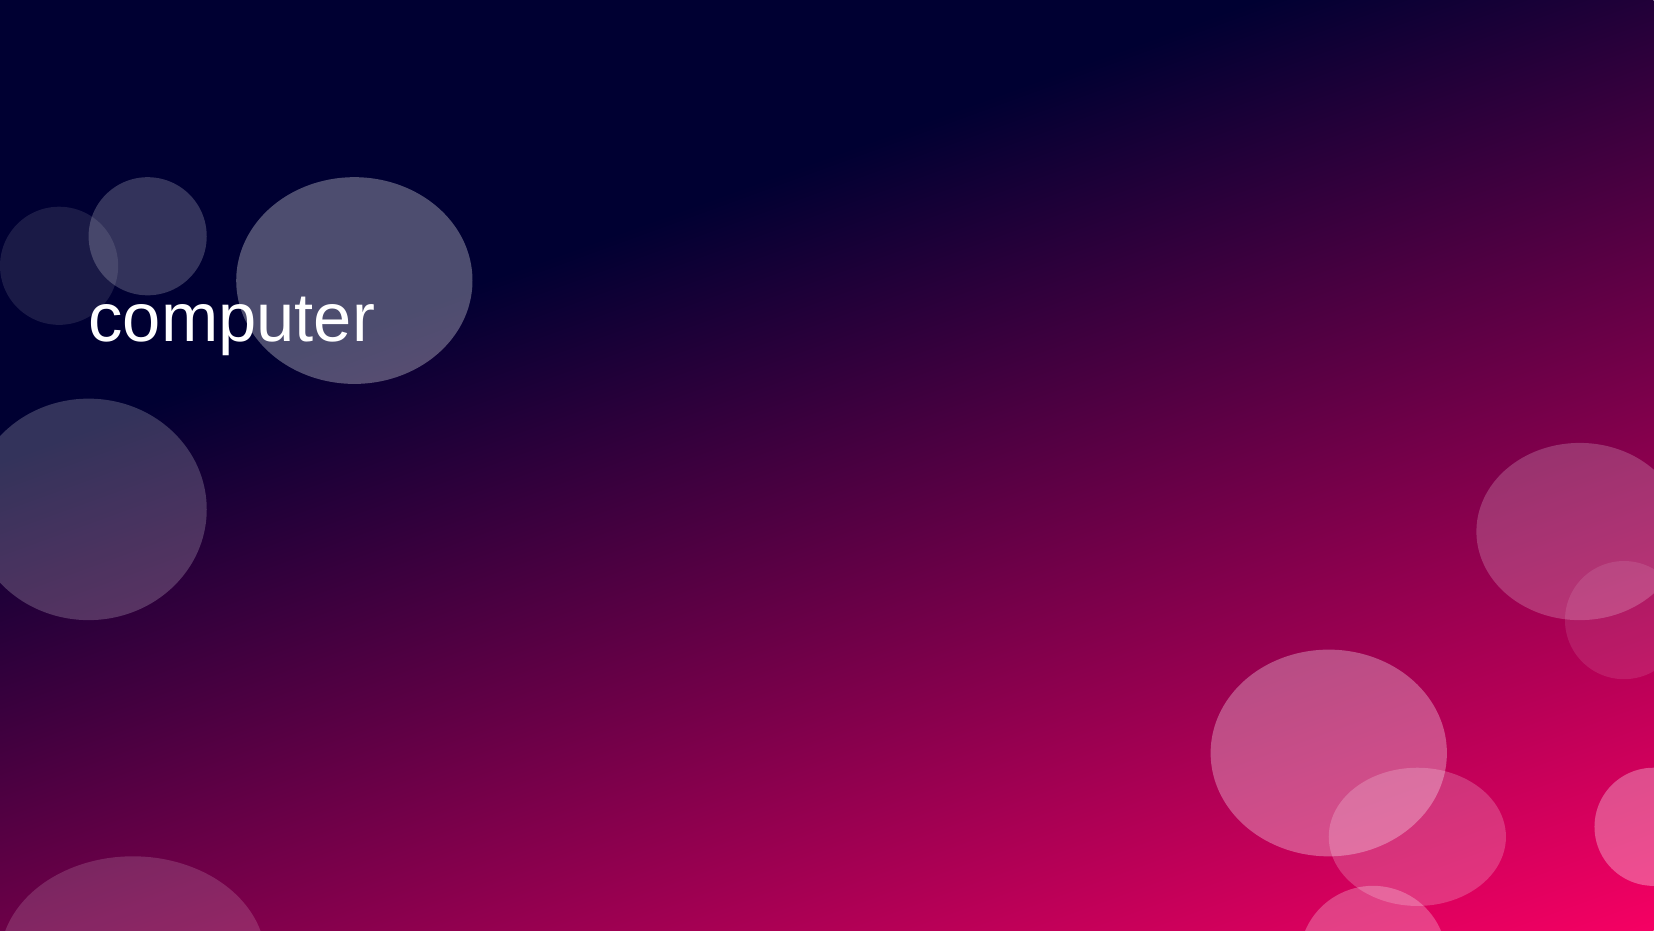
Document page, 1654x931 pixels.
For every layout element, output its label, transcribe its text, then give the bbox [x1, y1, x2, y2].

title computer [88, 236, 1565, 399]
